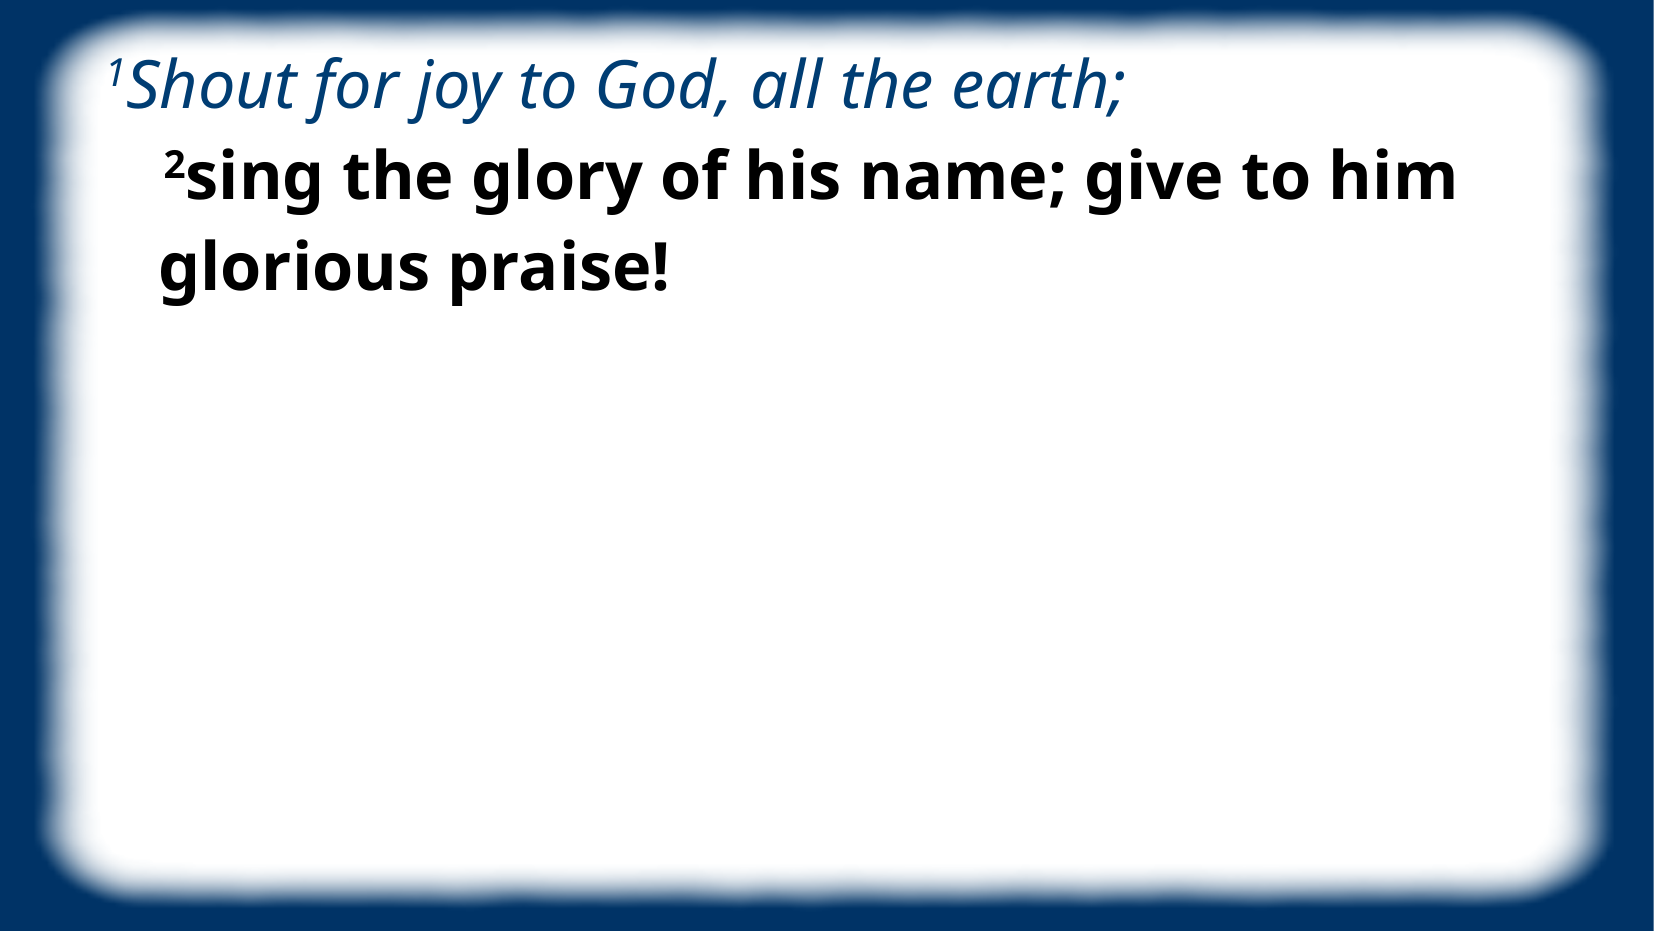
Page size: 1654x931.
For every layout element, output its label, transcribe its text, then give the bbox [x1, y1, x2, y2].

text_box 1Shout for joy to God, all the earth; 2sing the glory of his name; give to him glorious praise! [90, 30, 1576, 312]
picture [0, 0, 1654, 931]
